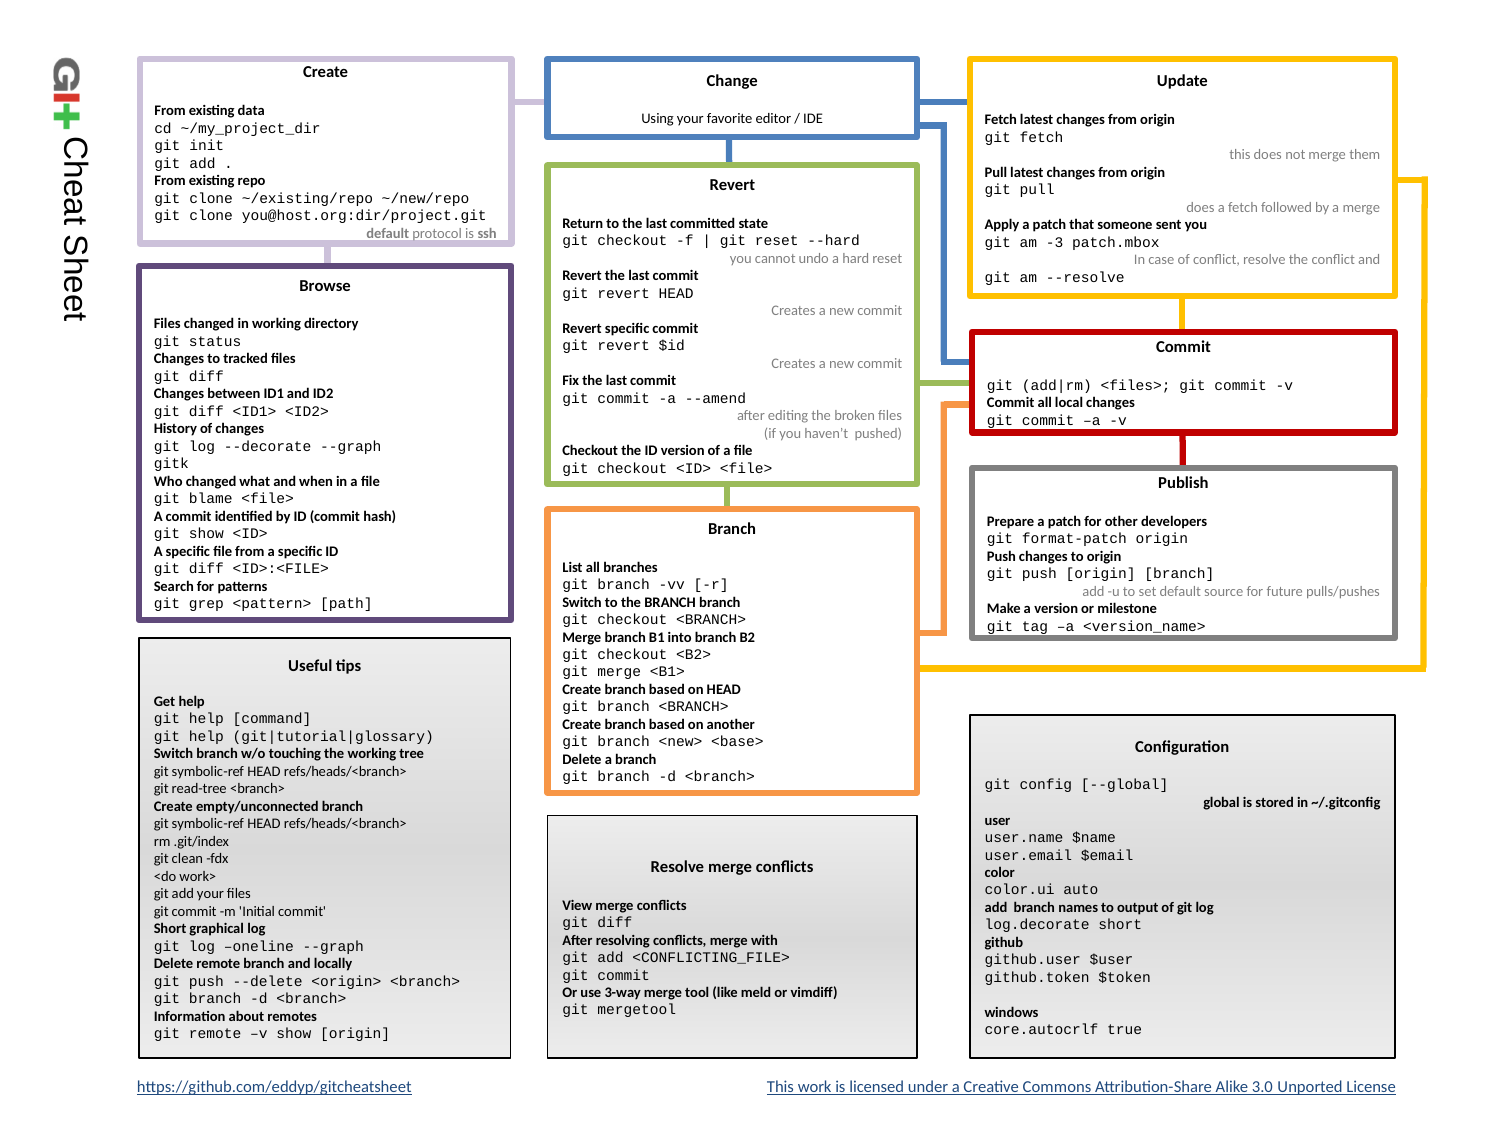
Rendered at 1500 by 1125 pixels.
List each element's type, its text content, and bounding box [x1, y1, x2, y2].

text_box Browse Files changed in working directory git status Changes to tracked files git diff Changes between ID1 and ID2 git diff <ID1> <ID2> History of changes git log --decorate --graph gitk Who changed what and when in a file git blame <file> A commit identified by ID (commit hash) git show <ID> A specific file from a specific ID git diff <ID>:<FILE> Search for patterns git grep <pattern> [path] [139, 265, 512, 621]
text_box Branch List all branches git branch -vv [-r] Switch to the BRANCH branch git checkout <BRANCH> Merge branch B1 into branch B2 git checkout <B2> git merge <B1> Create branch based on HEAD git branch <BRANCH> Create branch based on another git branch <new> <base> Delete a branch git branch -d <branch> [547, 509, 917, 793]
text_box https://github.com/eddyp/gitcheatsheet [122, 1068, 568, 1104]
text_box Revert Return to the last committed state git checkout -f | git reset --hard you cannot undo a hard reset Revert the last commit git revert HEAD Creates a new commit Revert specific commit git revert $id Creates a new commit Fix the last commit git commit -a --amend after editing the broken files (if you haven’t pushed) Checkout the ID version of a file git checkout <ID> <file> [547, 165, 917, 485]
text_box Commit git (add|rm) <files>; git commit -v Commit all local changes git commit –a -v [972, 331, 1395, 433]
text_box Resolve merge conflicts View merge conflicts git diff After resolving conflicts, merge with git add <CONFLICTING_FILE> git commit Or use 3-way merge tool (like meld or vimdiff) git mergetool [547, 815, 917, 1058]
text_box Cheat Sheet [35, 112, 106, 337]
text_box Create From existing data cd ~/my_project_dir git init git add . From existing repo git clone ~/existing/repo ~/new/repo git clone you@host.org:dir/project.git default protocol is ssh [139, 58, 512, 244]
text_box Publish Prepare a patch for other developers git format-patch origin Push changes to origin git push [origin] [branch] add -u to set default source for future pulls/pushes Make a version or milestone git tag –a <version_name> [972, 467, 1395, 639]
text_box Update Fetch latest changes from origin git fetch this does not merge them Pull latest changes from origin git pull does a fetch followed by a merge Apply a patch that someone sent you git am -3 patch.mbox In case of conflict, resolve the conflict and git am --resolve [969, 58, 1395, 297]
text_box This work is licensed under a Creative Commons Attribution-Share Alike 3.0 Unported License [744, 1068, 1411, 1104]
text_box Configuration git config [--global] global is stored in ~/.gitconfig user user.name $name user.email $email color color.ui auto add branch names to output of git log log.decorate short github github.user $user github.token $token windows core.autocrlf true [969, 715, 1395, 1058]
picture [53, 57, 80, 112]
text_box Useful tips Get help git help [command] git help (git|tutorial|glossary) Switch branch w/o touching the working tree git symbolic-ref HEAD refs/heads/<branch> git read-tree <branch> Create empty/unconnected branch git symbolic-ref HEAD refs/heads/<branch> rm .git/index git clean -fdx <do work> git add your files git commit -m 'Initial commit' Short graphical log git log –oneline --graph Delete remote branch and locally git push --delete <origin> <branch> git branch -d <branch> Information about remotes git remote –v show [origin] [139, 637, 511, 1059]
text_box Change Using your favorite editor / IDE [547, 58, 917, 138]
